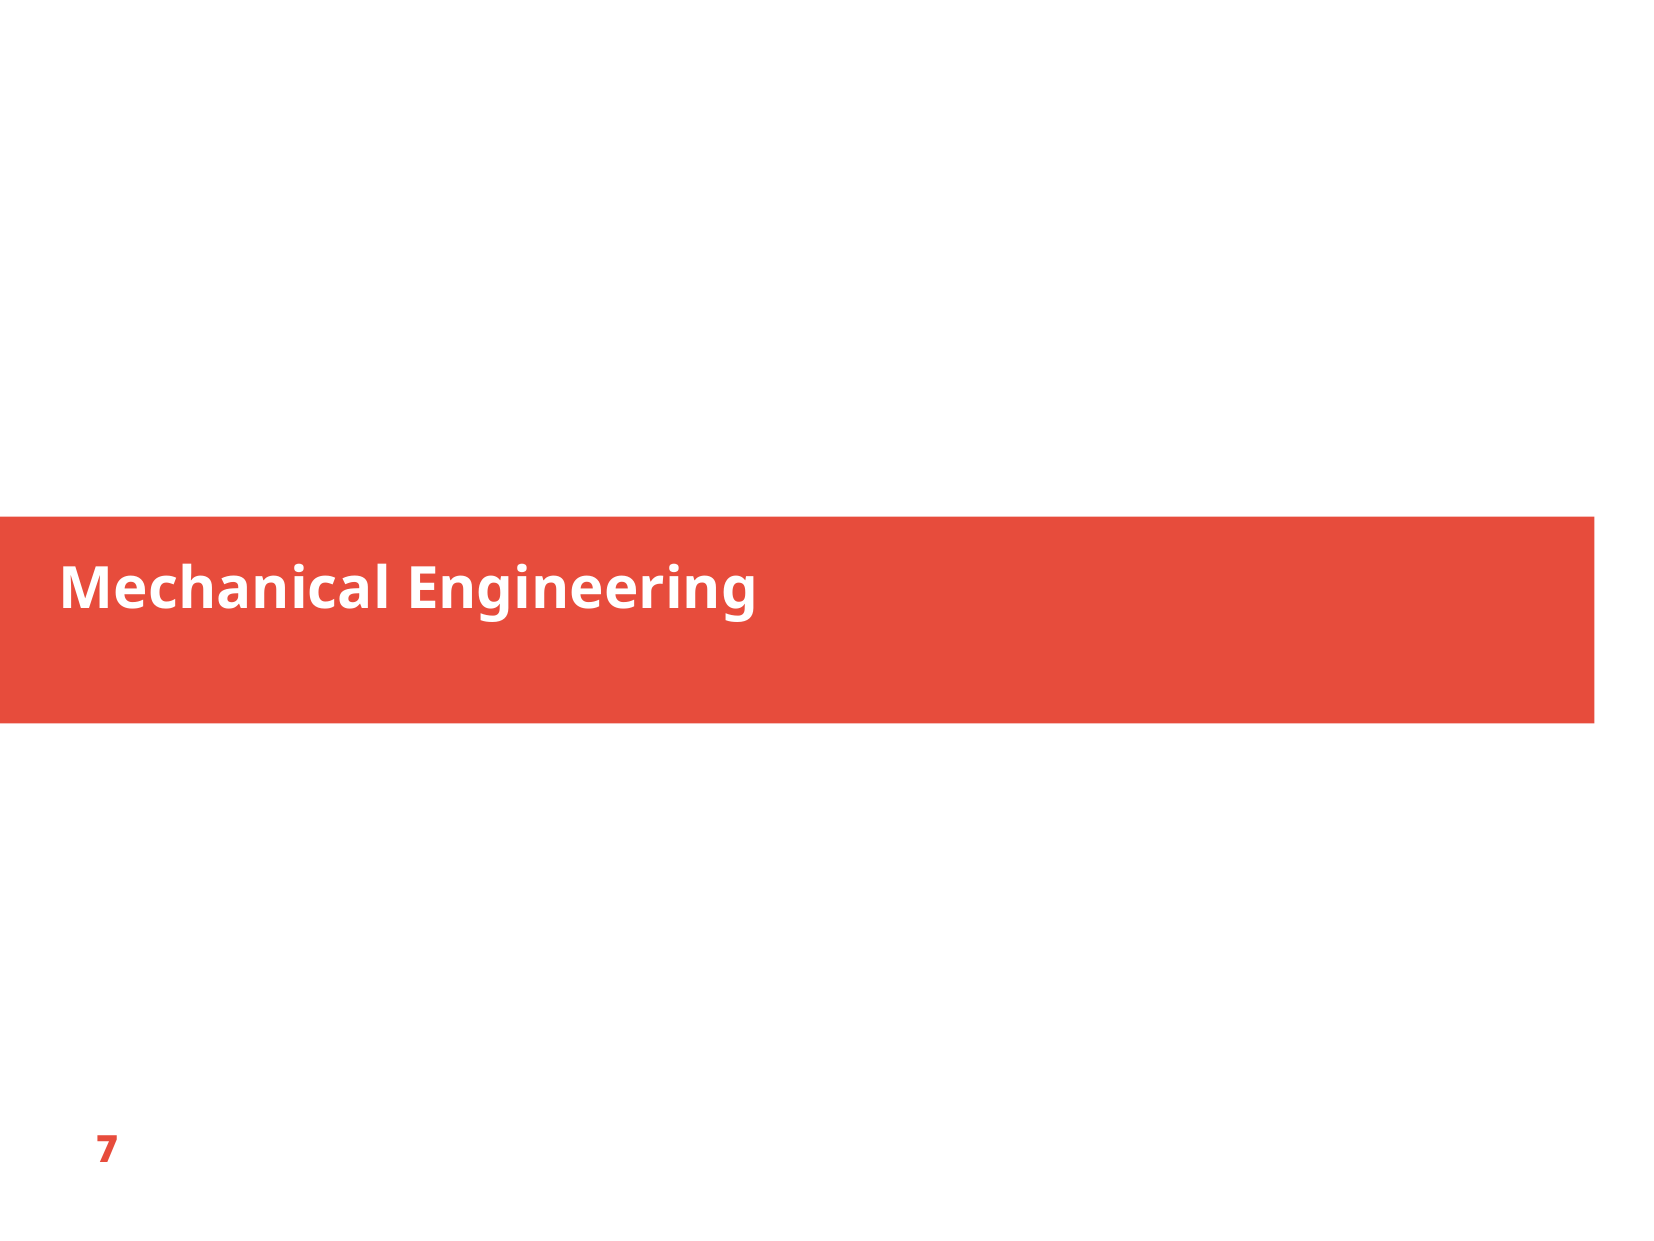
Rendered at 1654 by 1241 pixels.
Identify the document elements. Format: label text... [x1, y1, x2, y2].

subtitle Mechanical Engineering [59, 546, 1595, 1231]
